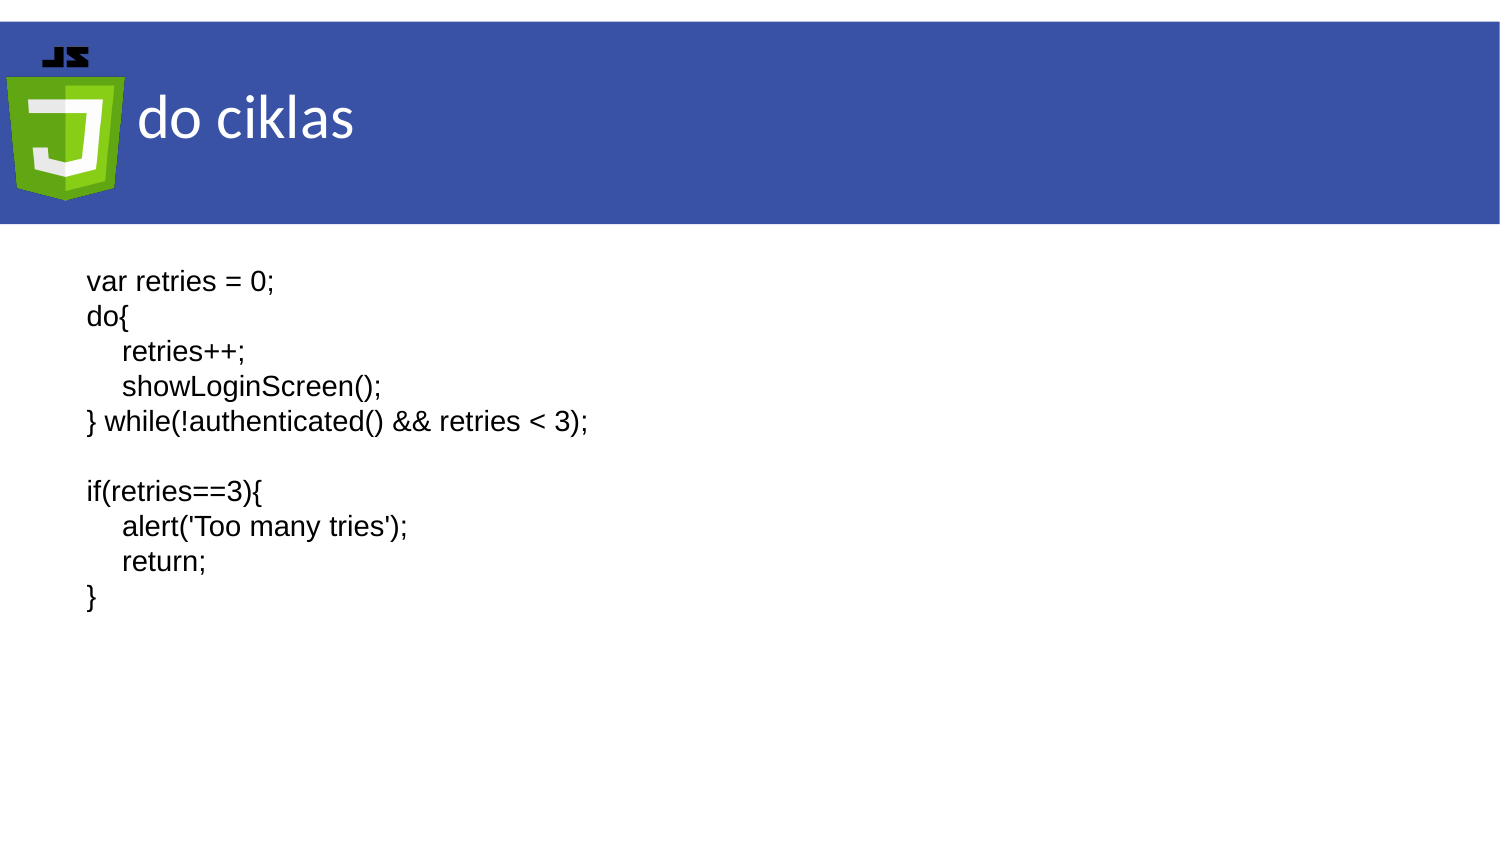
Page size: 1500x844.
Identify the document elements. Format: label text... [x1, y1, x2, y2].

text_box var retries = 0; do{ retries++; showLoginScreen(); } while(!authenticated() && retries < 3); if(retries==3){ alert('Too many tries'); return; } [36, 247, 1389, 789]
picture [5, 46, 125, 201]
title do ciklas [125, 72, 1500, 167]
